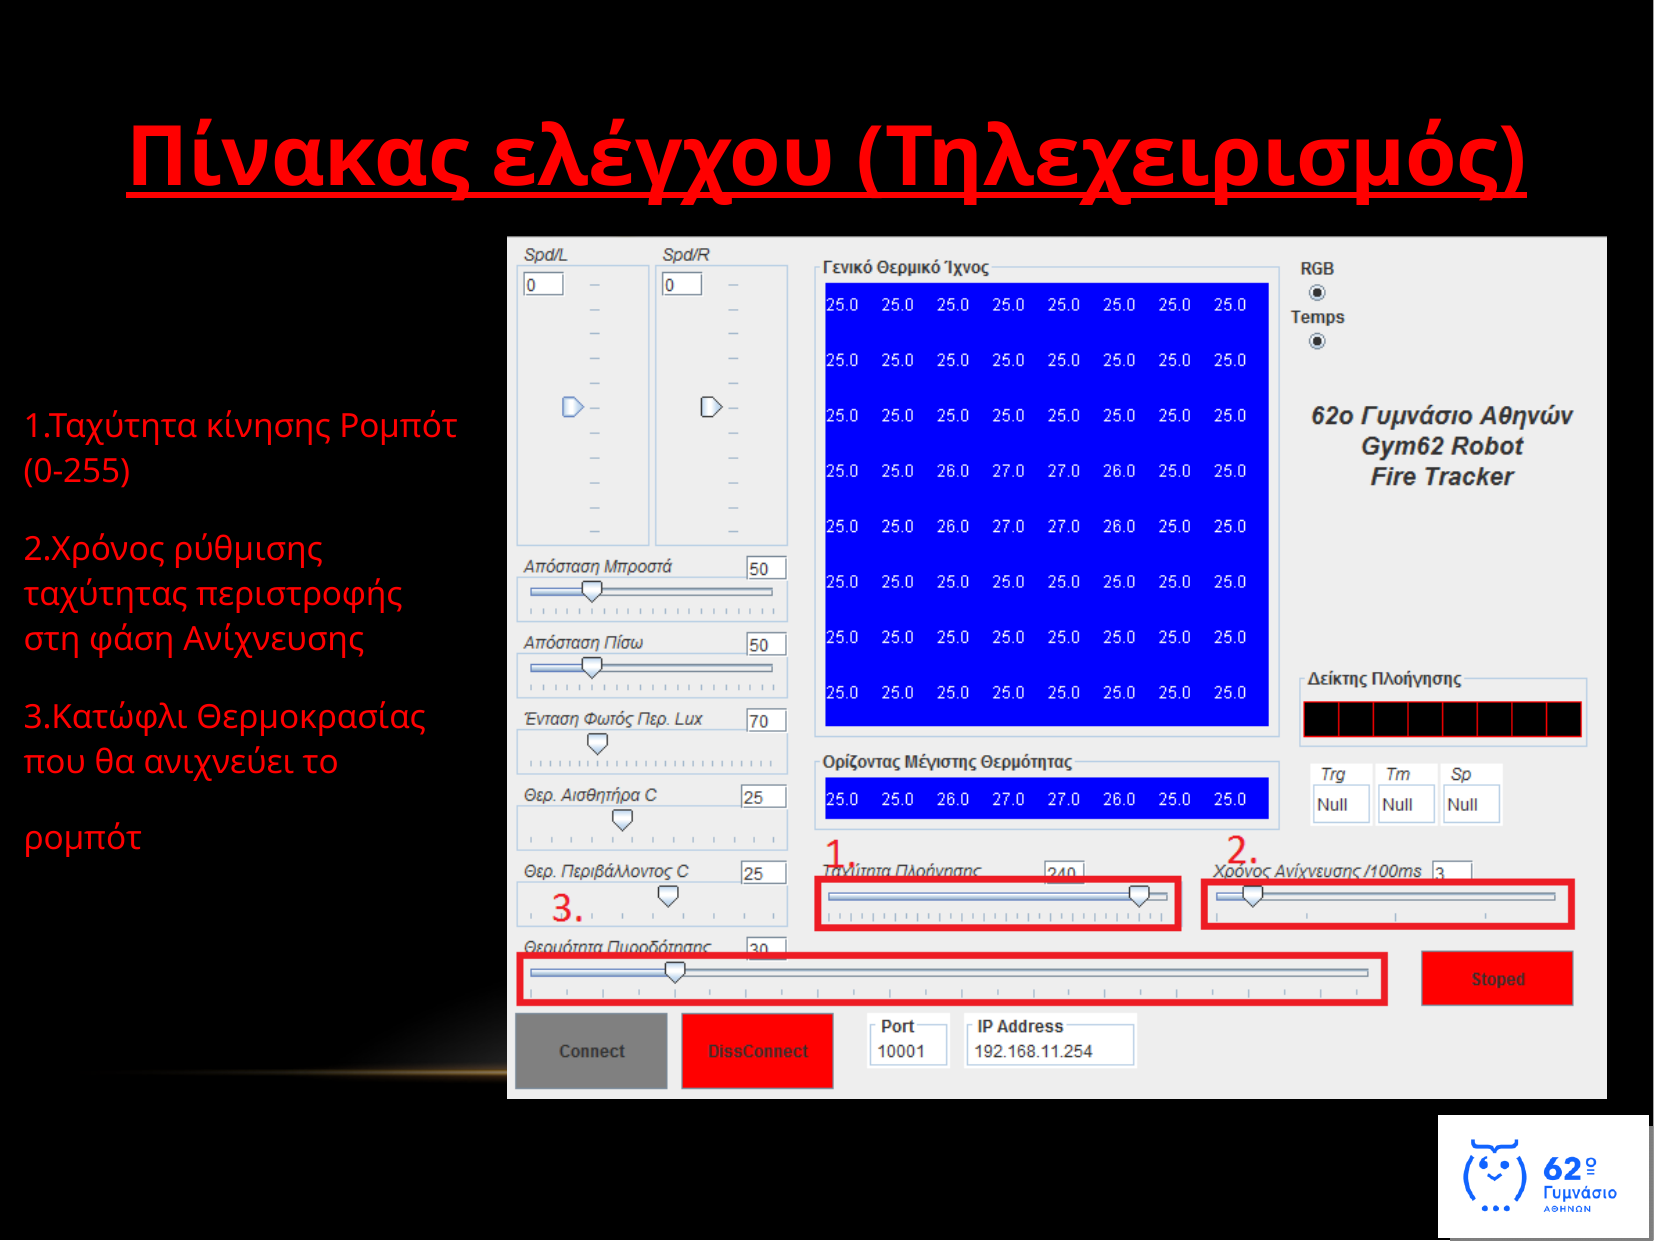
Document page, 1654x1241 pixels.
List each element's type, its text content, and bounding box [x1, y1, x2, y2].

picture [0, 0, 1654, 1240]
list 1.Ταχύτητα κίνησης Ρομπότ (0-255) 2.Χρόνος ρύθμισης ταχύτητας περιστροφής στη φάση Ανίχνευσης 3.Κατώφλι Θερμοκρασίας που θα ανιχνεύει το ρομπότ [23, 401, 461, 915]
title Πίνακας ελέγχου (Τηλεχειρισμός) [82, 49, 1571, 257]
